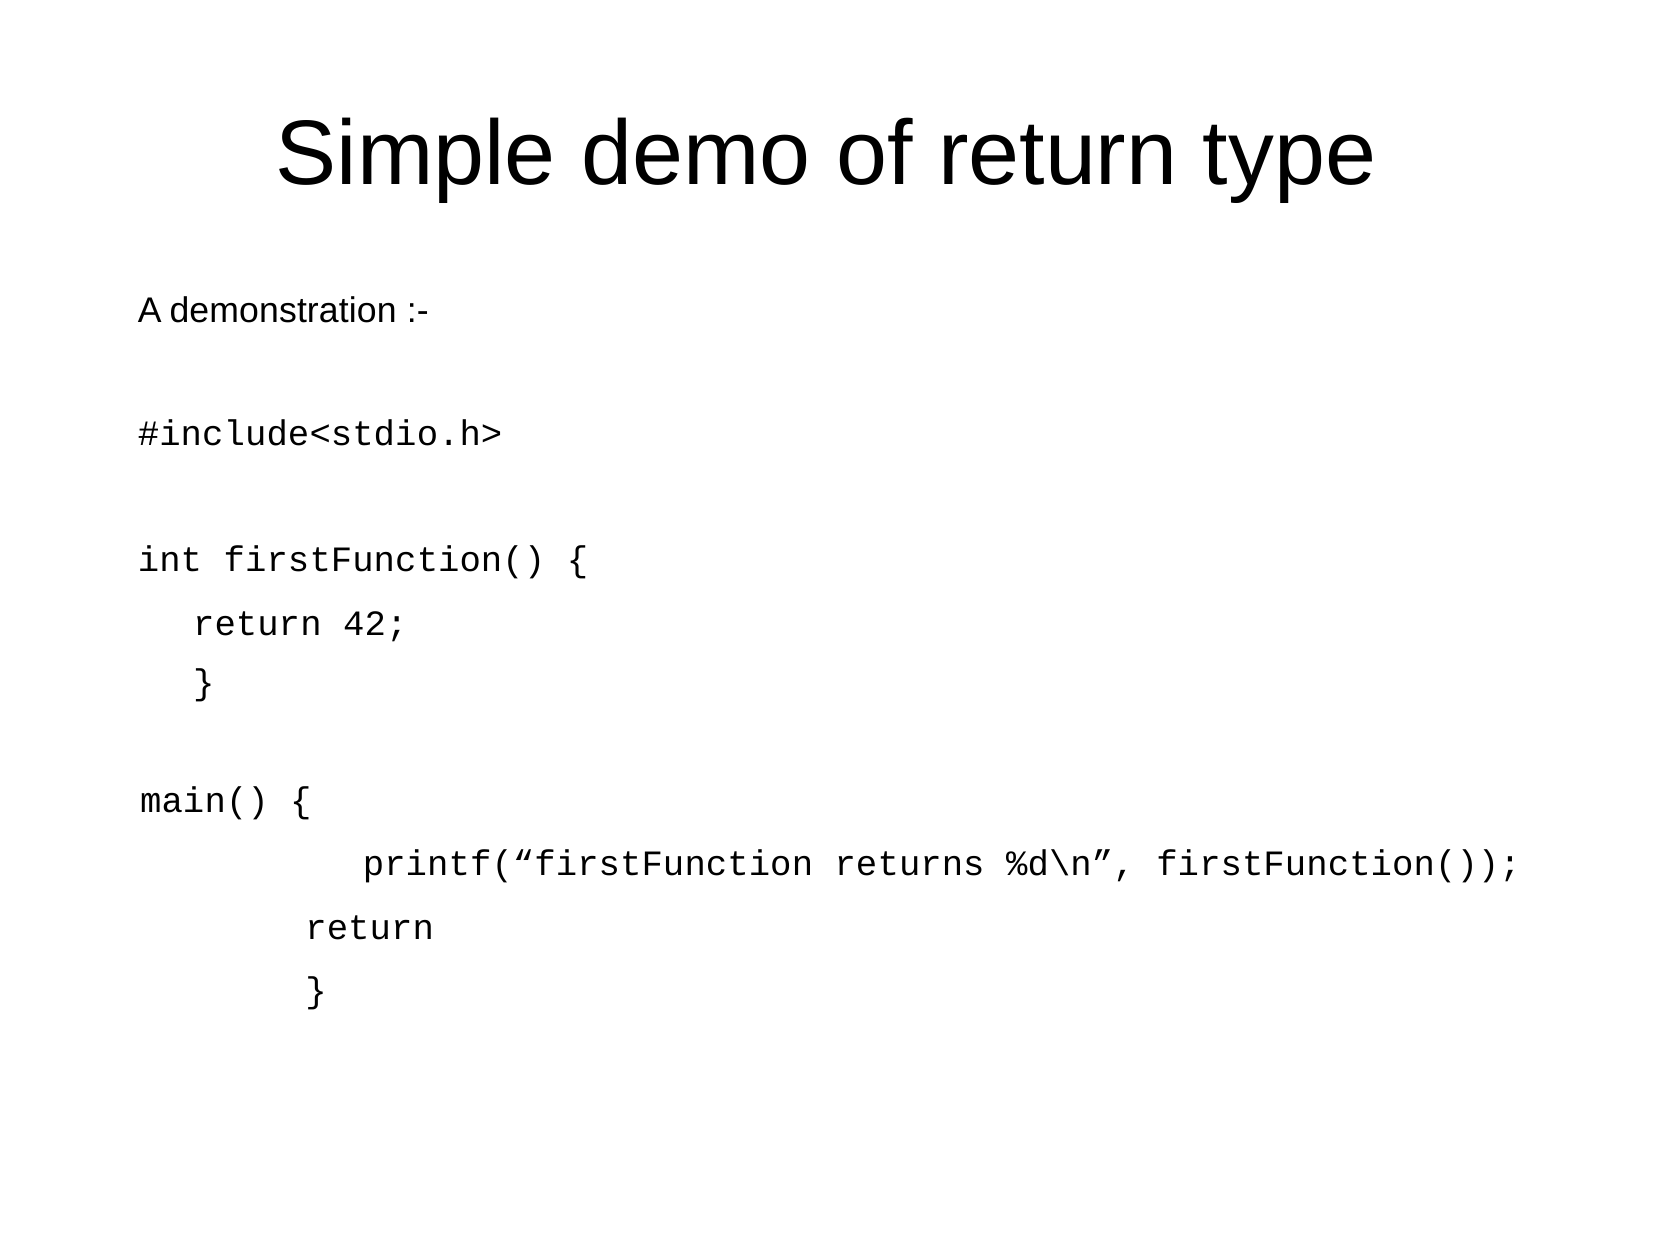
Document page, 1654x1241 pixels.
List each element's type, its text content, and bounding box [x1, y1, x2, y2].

list A demonstration :- #include<stdio.h> int firstFunction() { return 42; } main() { printf(“firstFunction returns %d\n”, firstFunction()); return } [82, 290, 1538, 1158]
title Simple demo of return type [82, 49, 1571, 257]
